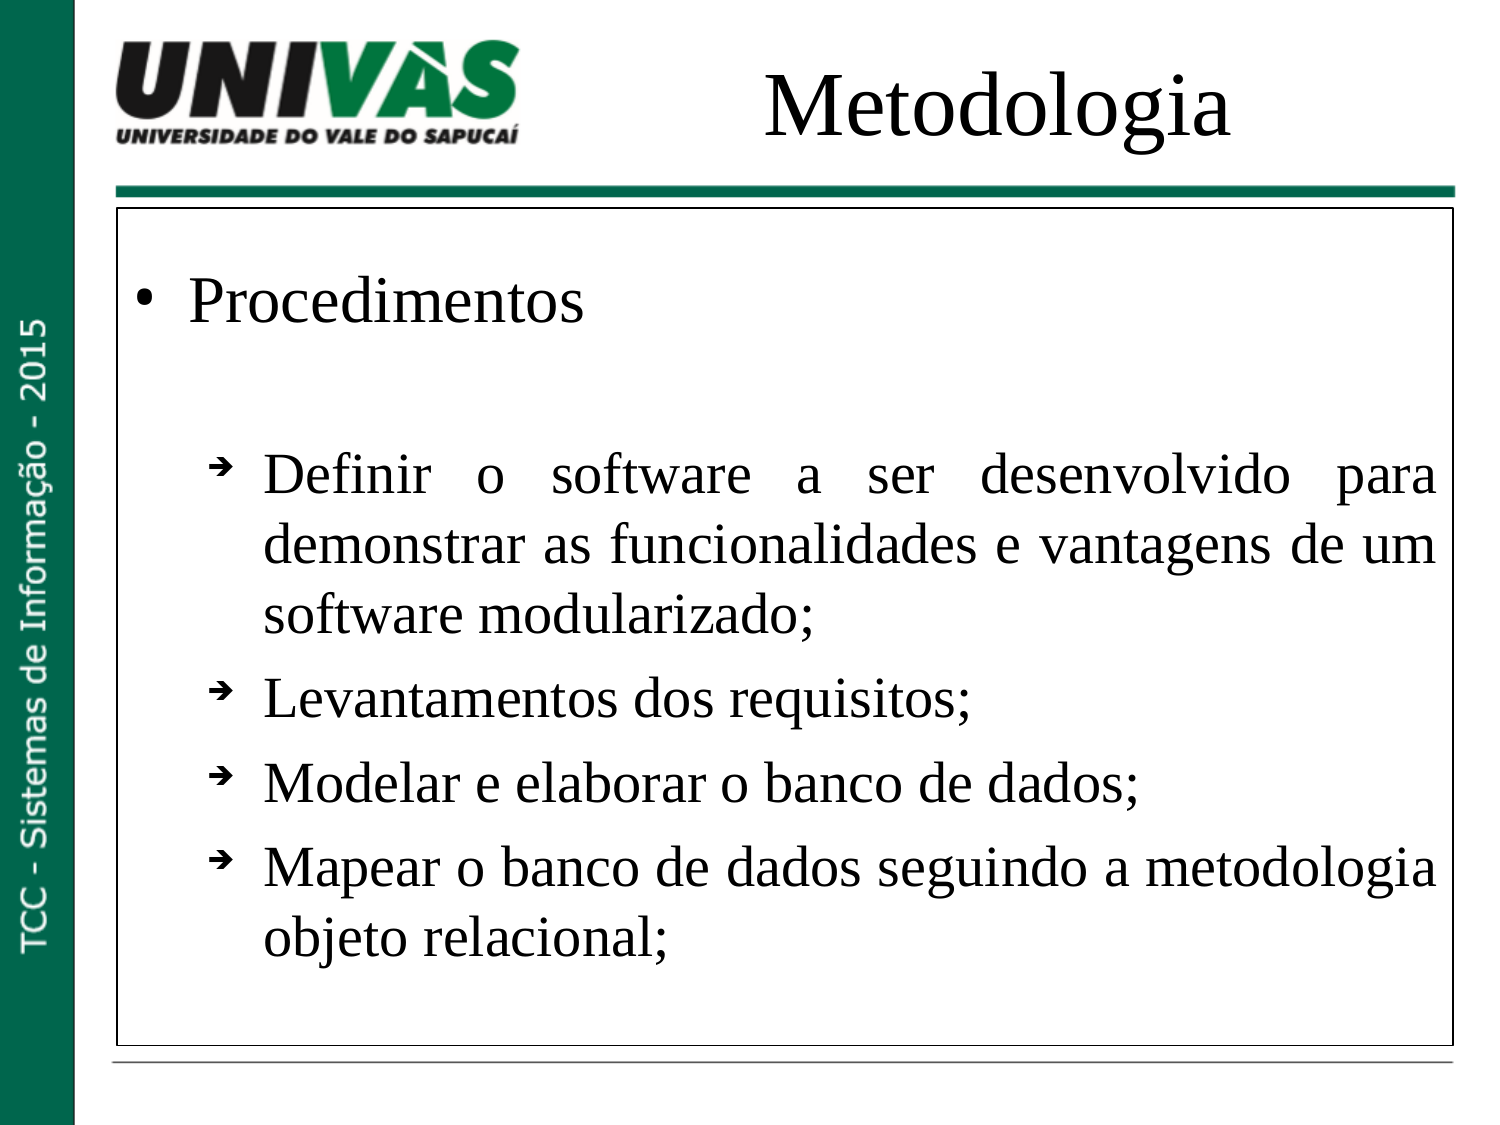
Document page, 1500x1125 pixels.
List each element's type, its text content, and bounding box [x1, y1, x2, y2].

title Metodologia [543, 23, 1454, 174]
text_box Procedimentos Definir o software a ser desenvolvido para demonstrar as funcionalidades e vantagens de um software modularizado; Levantamentos dos requisitos; Modelar e elaborar o banco de dados; Mapear o banco de dados seguindo a metodologia objeto relacional; [117, 208, 1453, 1046]
picture [0, 0, 1500, 1125]
